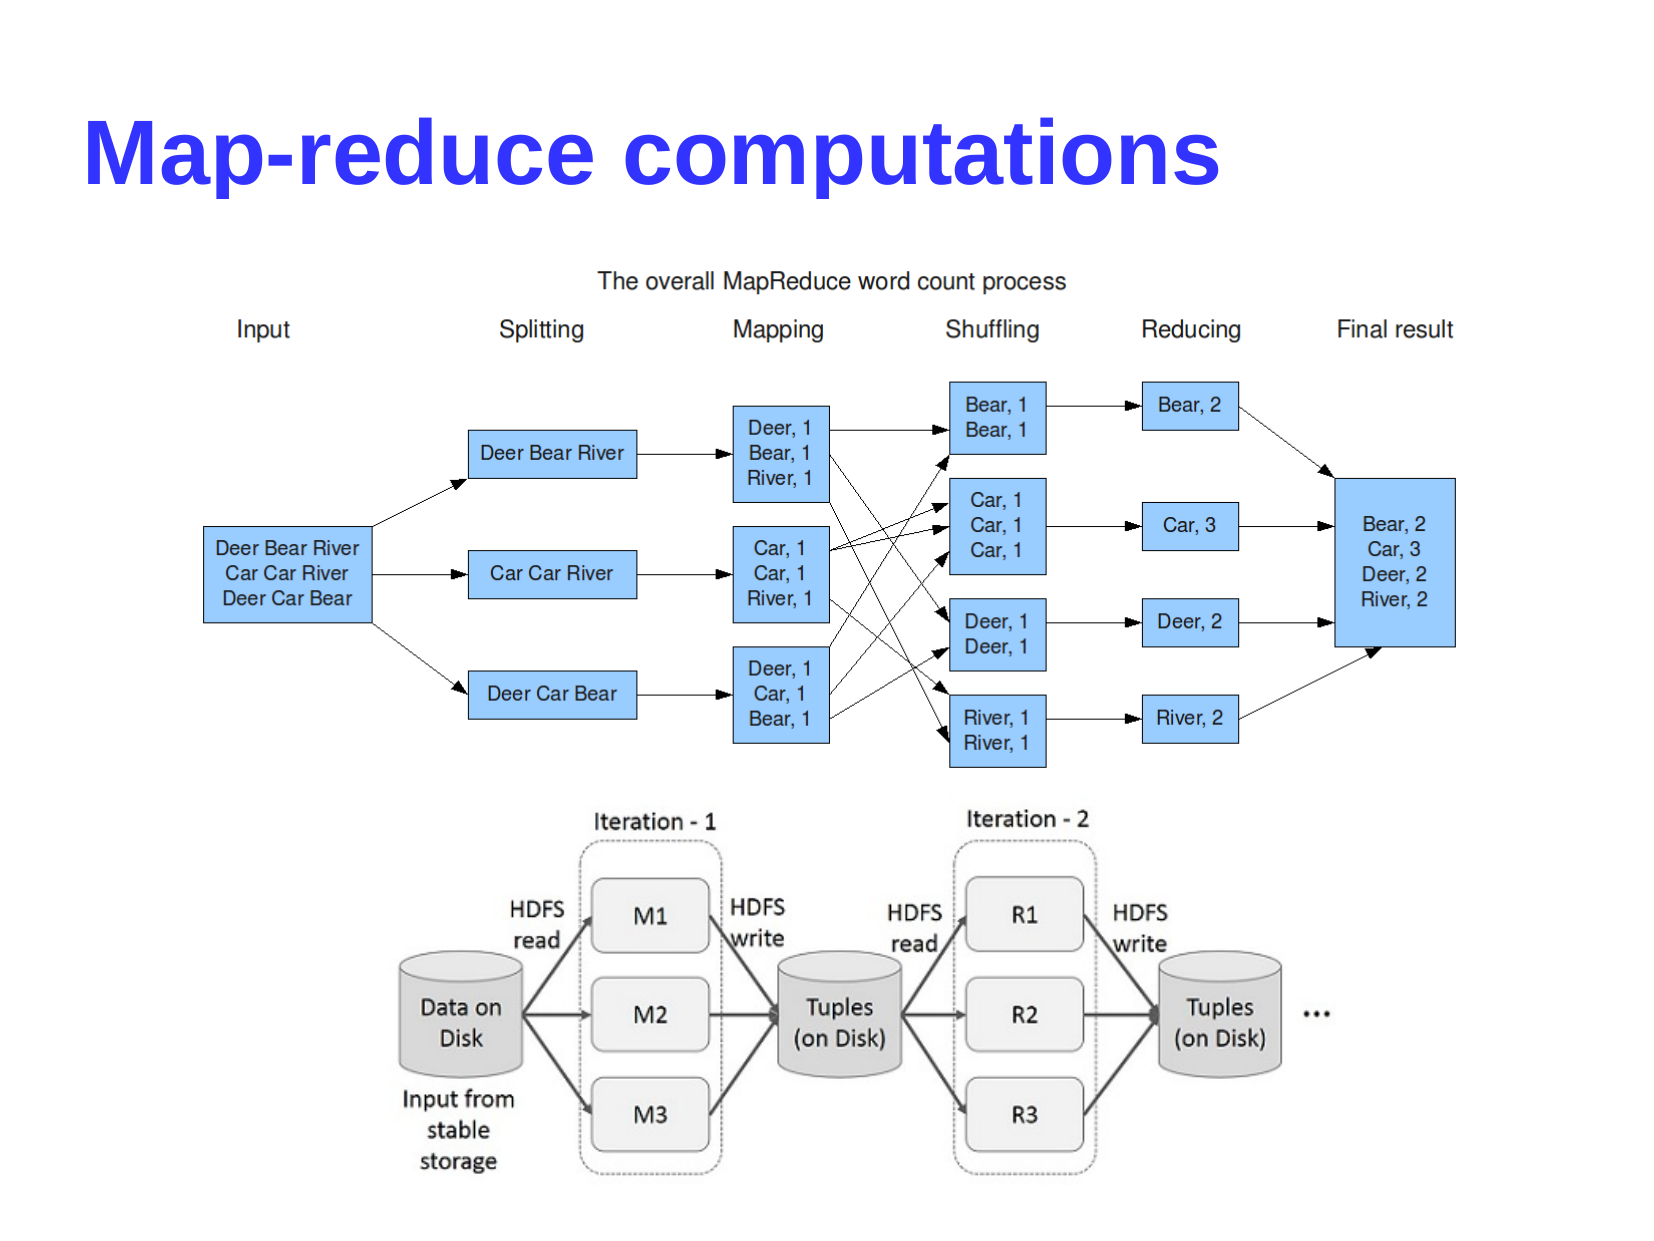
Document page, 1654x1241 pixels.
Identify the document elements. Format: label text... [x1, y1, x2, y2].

picture [165, 199, 1513, 1186]
title Map-reduce computations [82, 49, 1571, 257]
